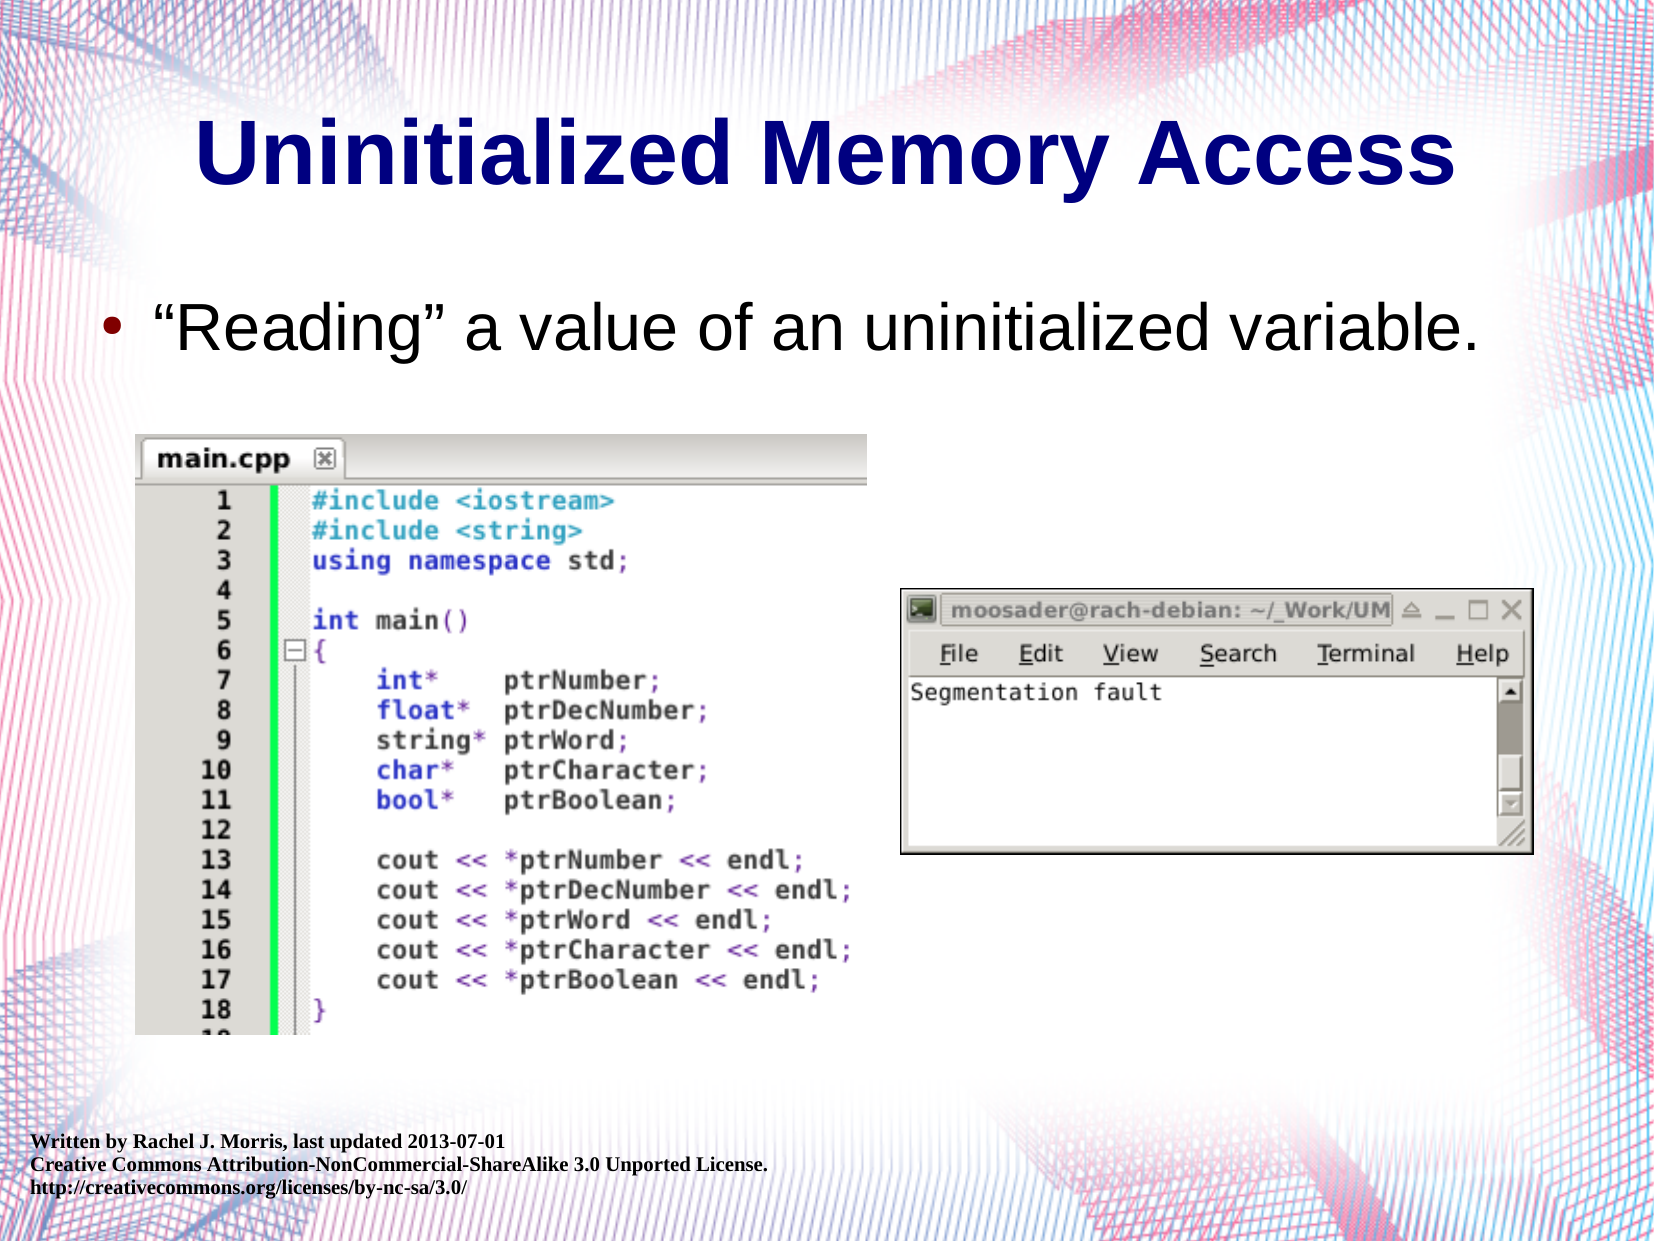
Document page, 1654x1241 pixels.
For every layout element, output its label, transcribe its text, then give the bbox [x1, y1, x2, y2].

picture [0, 0, 1654, 1241]
title Uninitialized Memory Access [82, 49, 1571, 257]
list “Reading” a value of an uninitialized variable. [82, 290, 1571, 1010]
